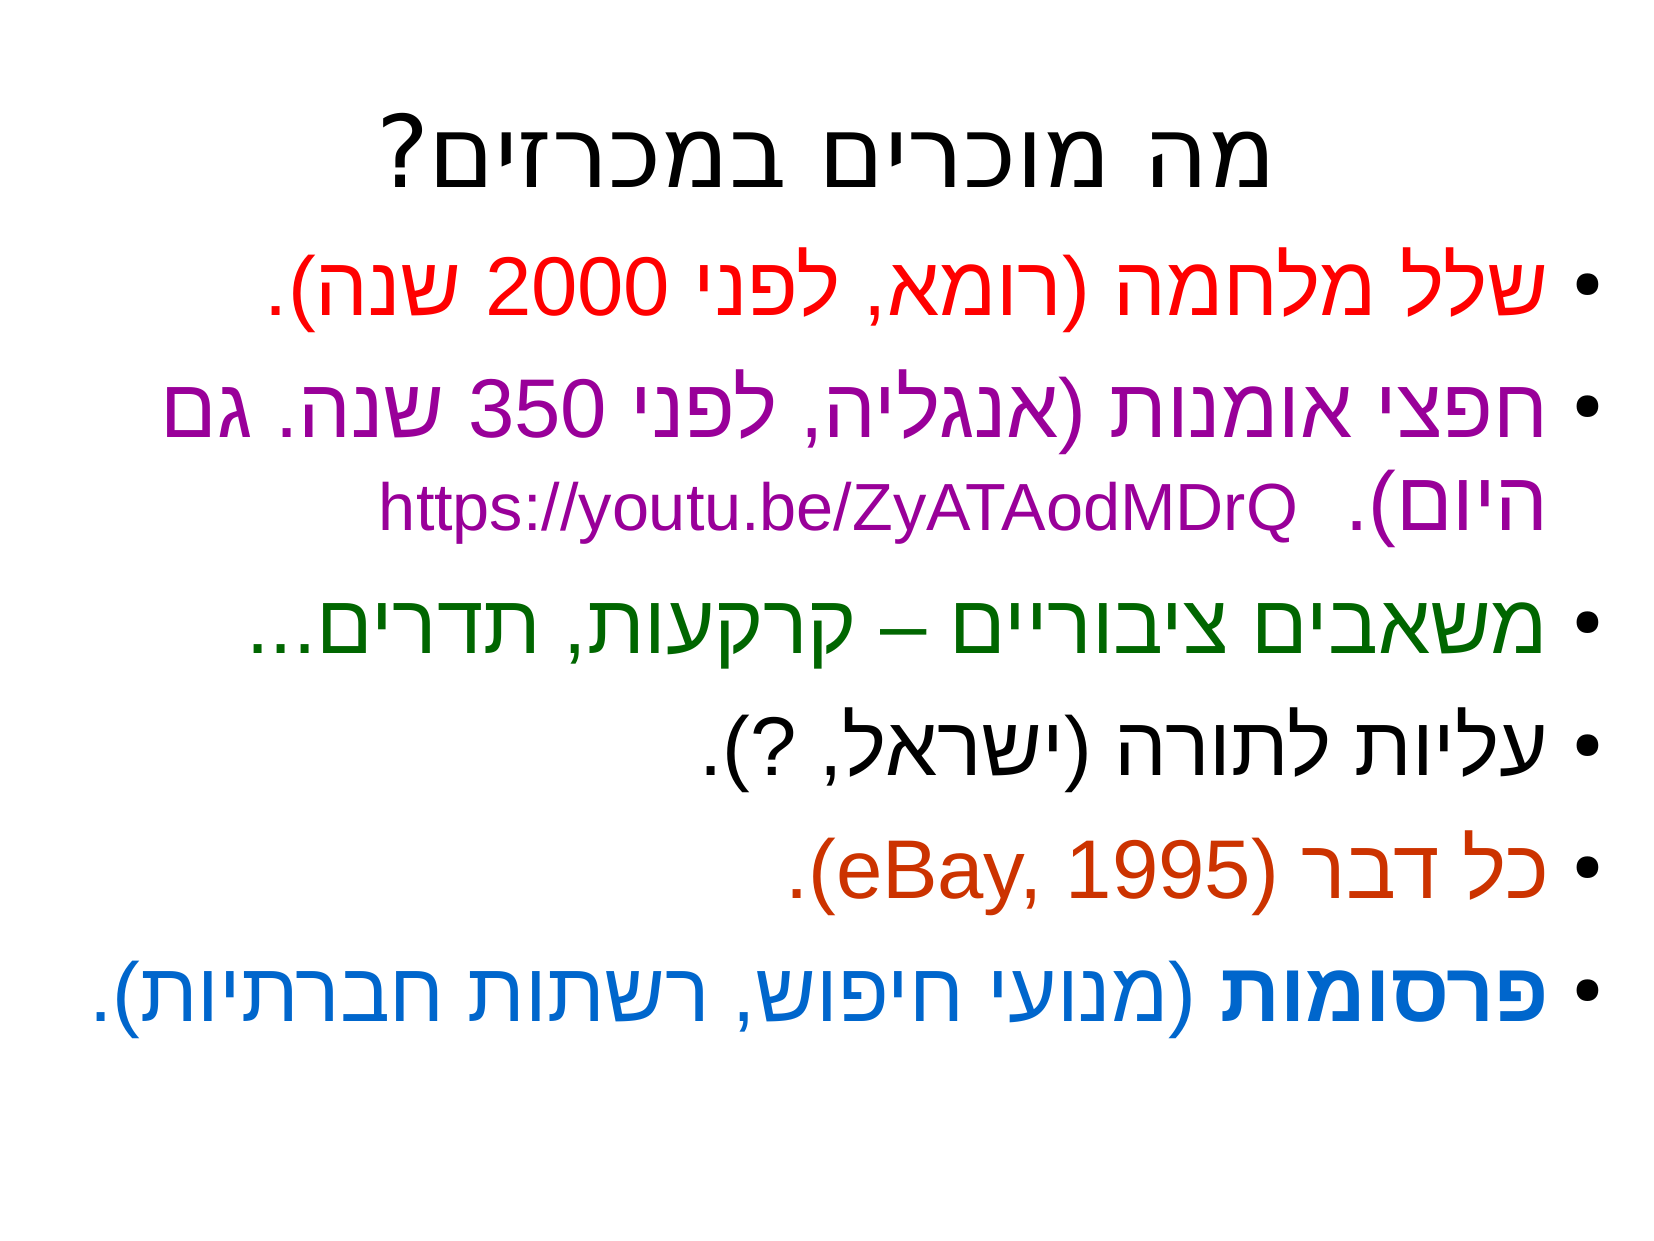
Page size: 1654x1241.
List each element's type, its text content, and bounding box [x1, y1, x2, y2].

title מה מוכרים במכרזים? [82, 49, 1571, 240]
list שלל מלחמה (רומא, לפני 2000 שנה). חפצי אומנות (אנגליה, לפני 350 שנה. גם היום). https://youtu.be/ZyATAodMDrQ משאבים ציבוריים – קרקעות, תדרים... עליות לתורה (ישראל, ?). כל דבר (eBay, 1995). פרסומות (מנועי חיפוש, רשתות חברתיות). [30, 240, 1621, 1171]
